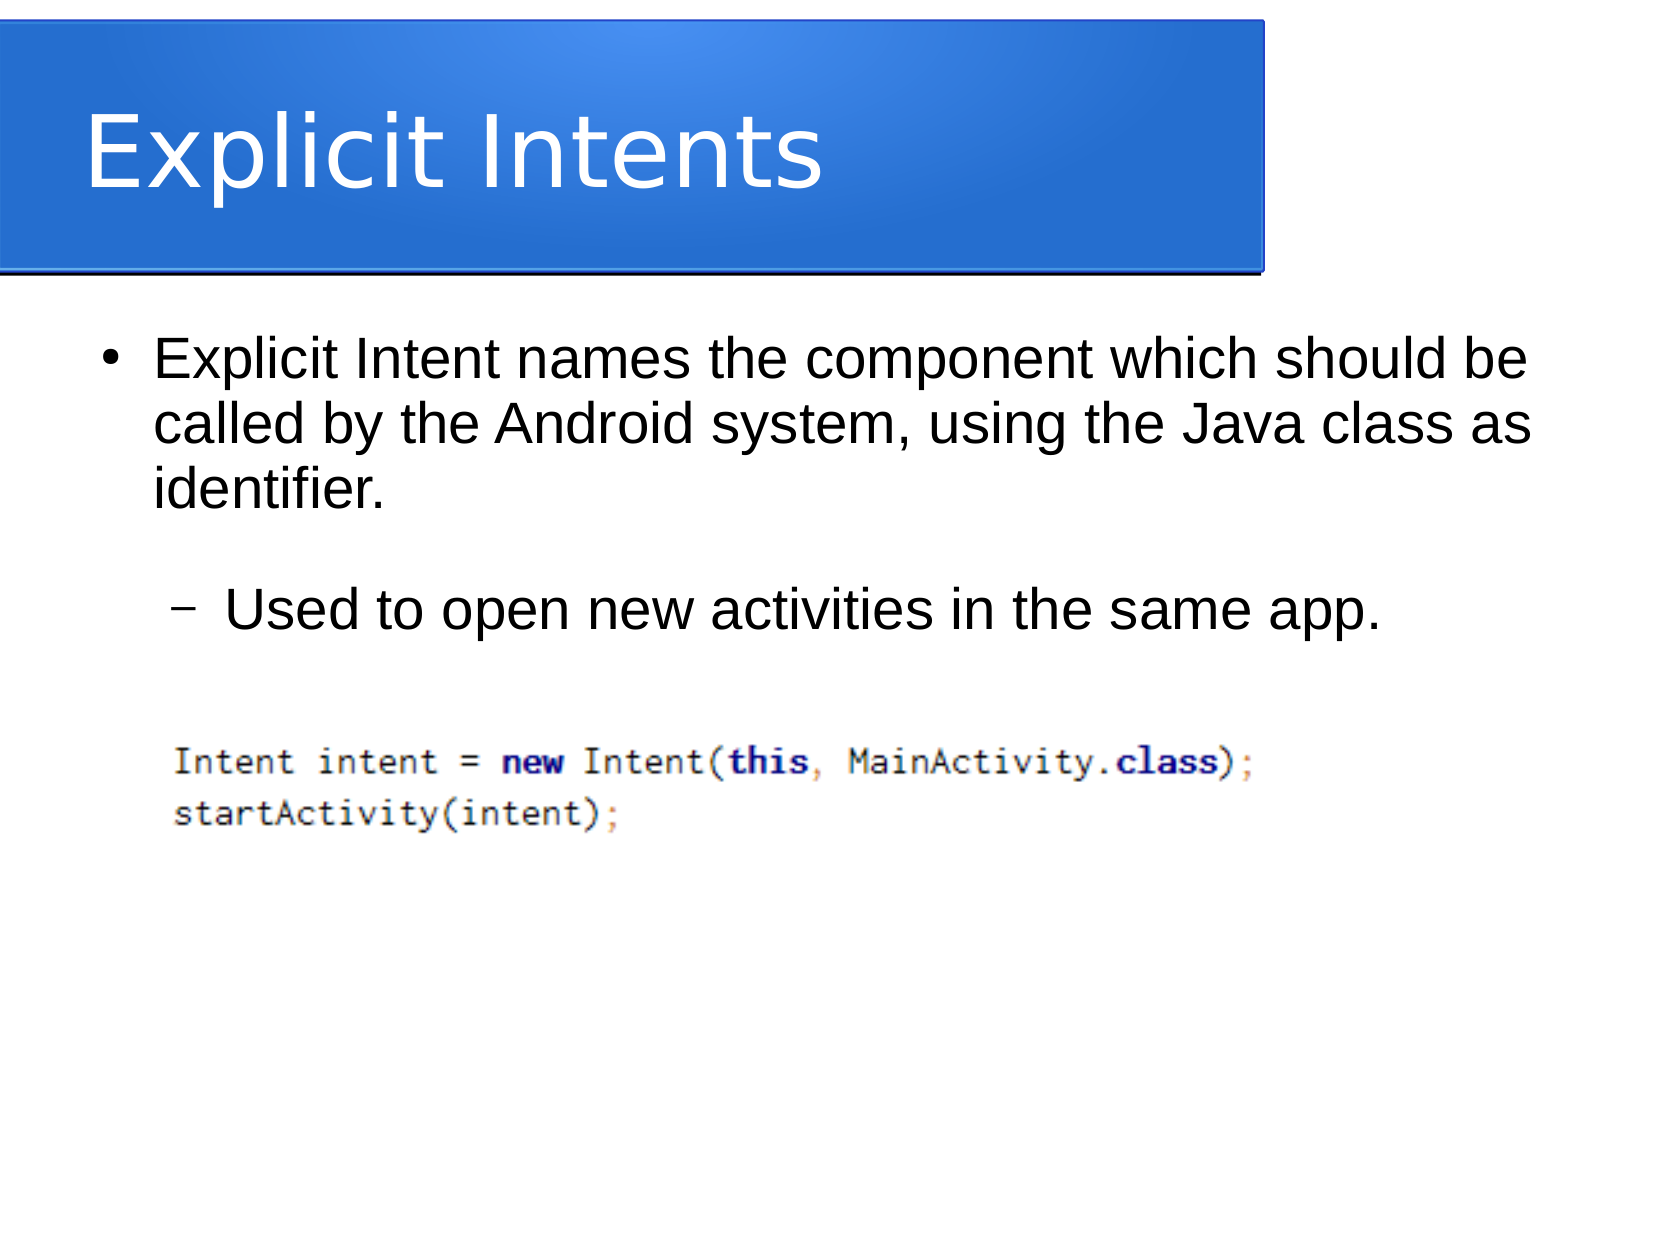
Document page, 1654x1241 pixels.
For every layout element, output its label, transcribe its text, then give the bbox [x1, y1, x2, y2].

picture [148, 715, 1443, 854]
list Explicit Intent names the component which should be called by the Android system, using the Java class as identifier. Used to open new activities in the same app. [82, 325, 1538, 1045]
title Explicit Intents [82, 49, 1250, 257]
